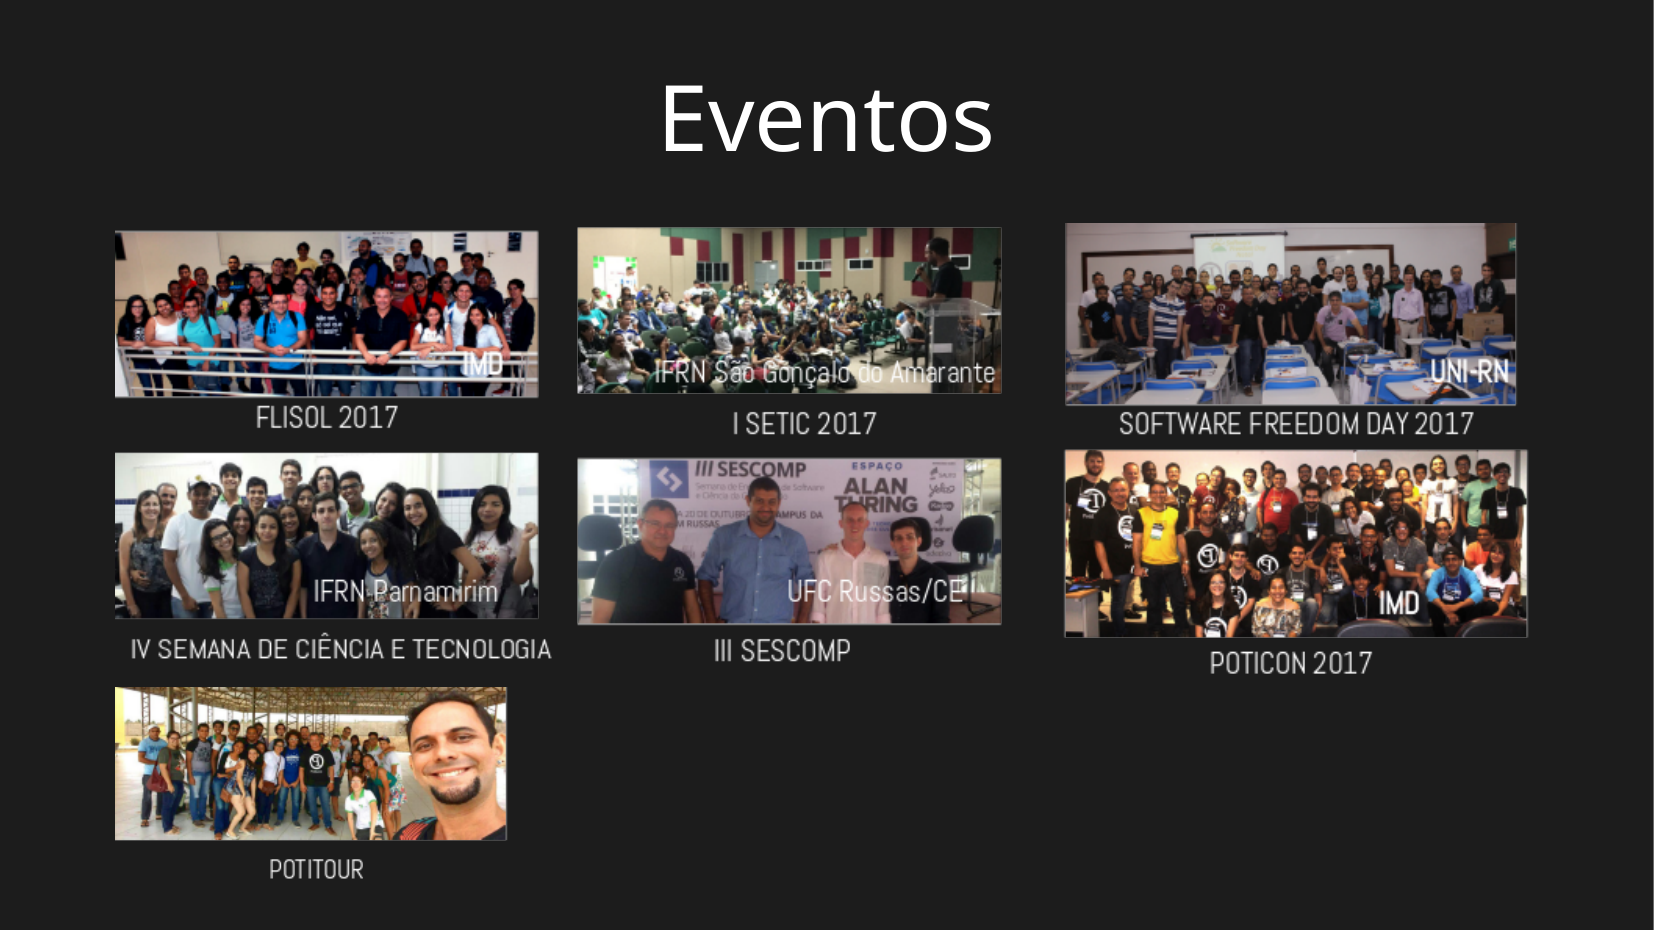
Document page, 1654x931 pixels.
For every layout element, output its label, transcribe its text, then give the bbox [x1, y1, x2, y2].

picture [115, 223, 1538, 891]
text_box Eventos [82, 37, 1571, 193]
